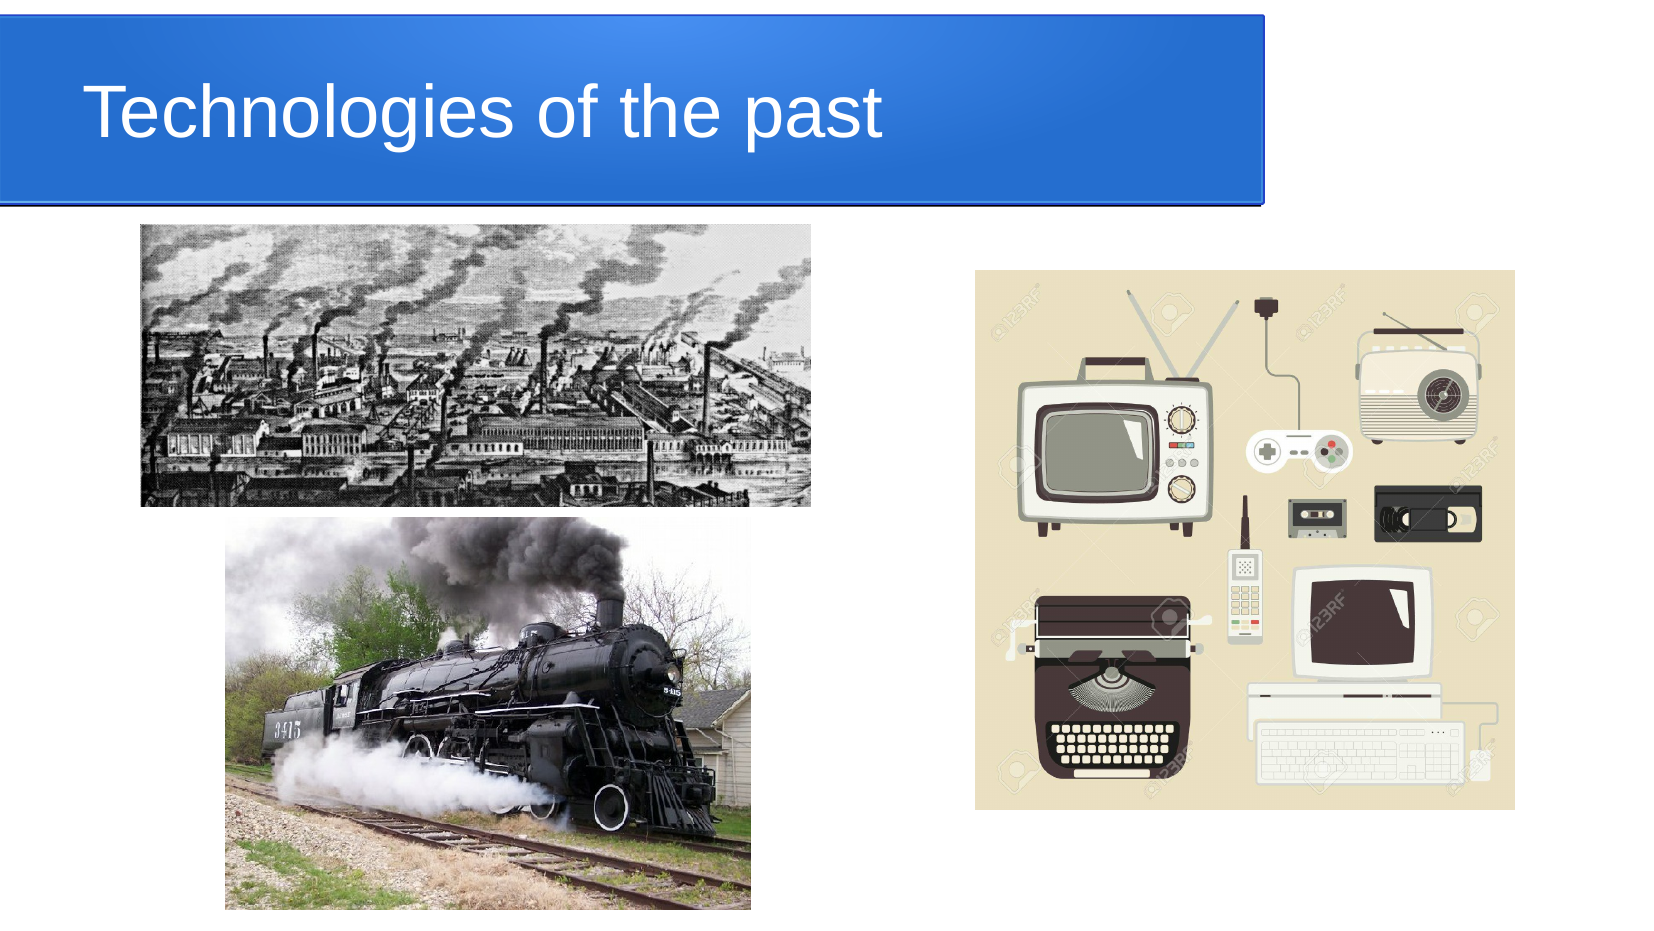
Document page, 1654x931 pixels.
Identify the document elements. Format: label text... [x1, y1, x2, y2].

title Technologies of the past [82, 35, 1235, 189]
picture [225, 517, 751, 910]
picture [975, 270, 1515, 811]
picture [140, 224, 811, 507]
